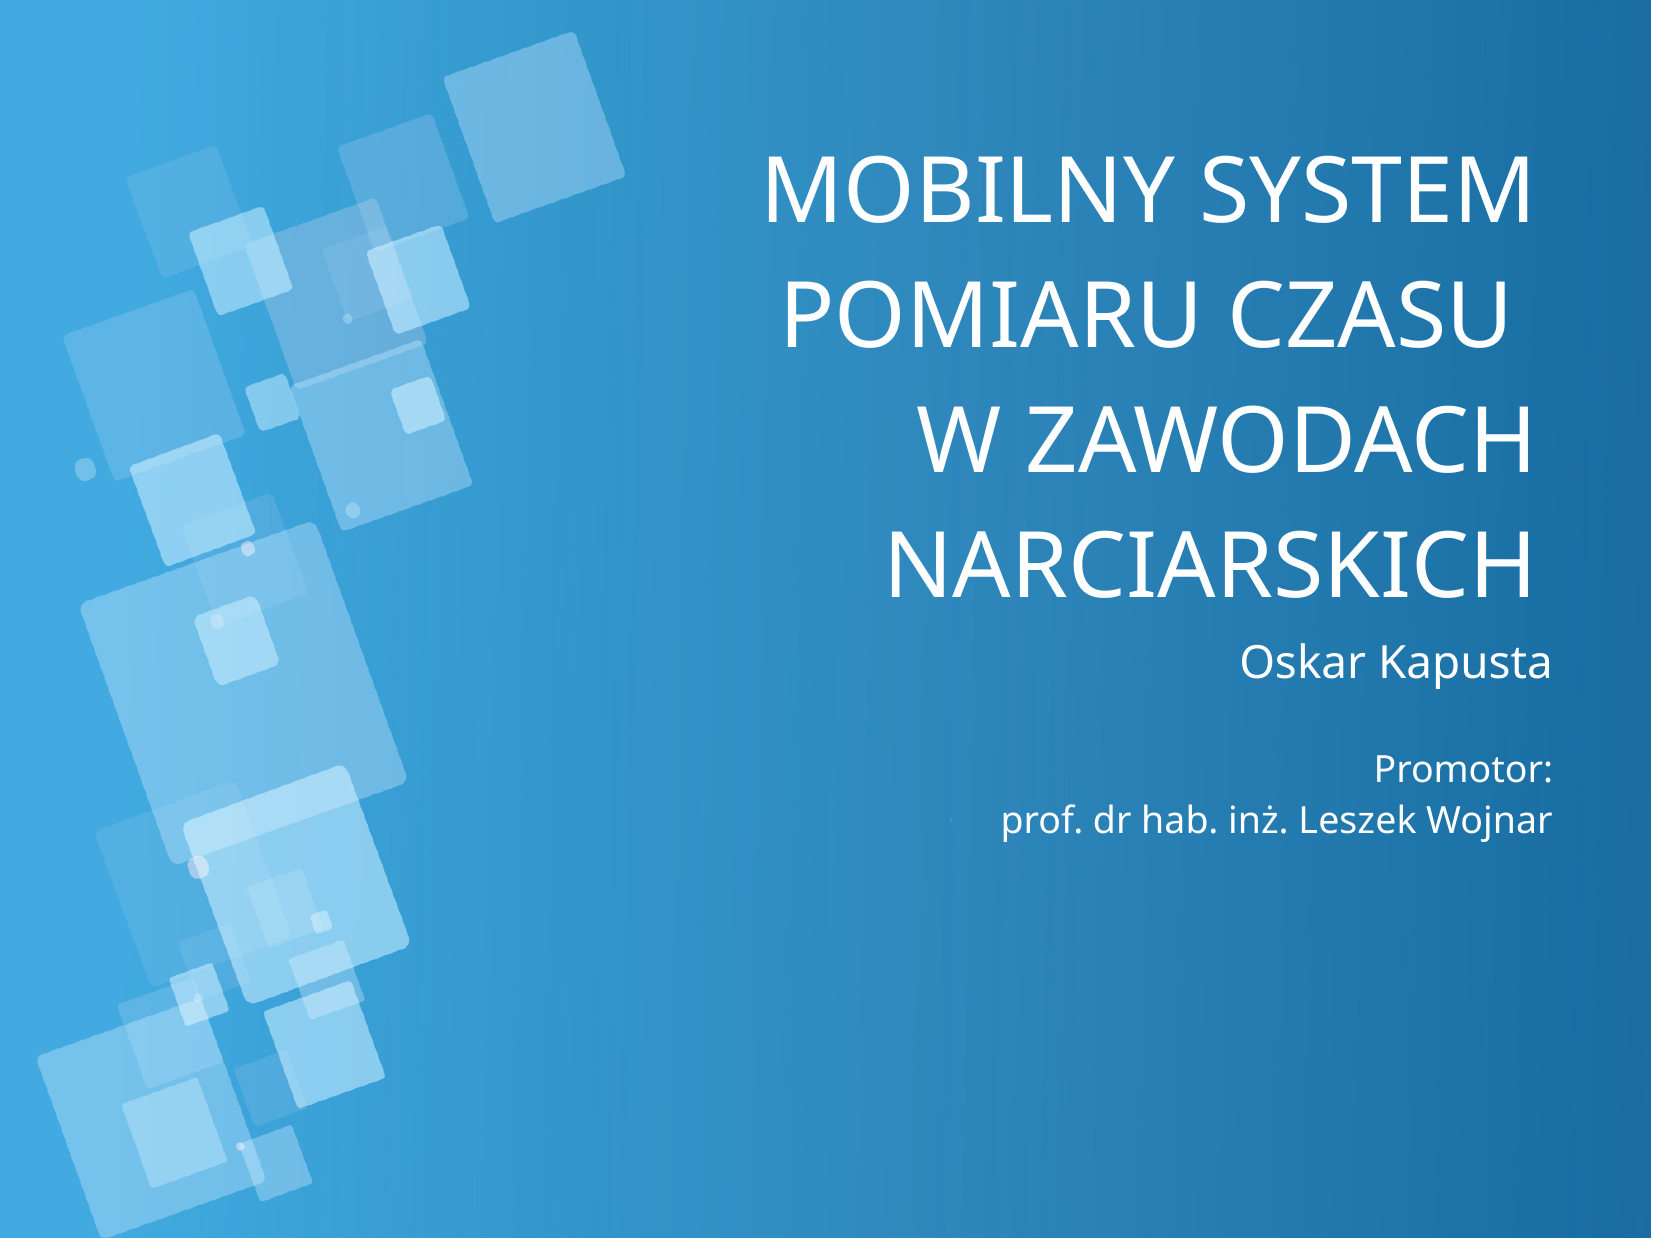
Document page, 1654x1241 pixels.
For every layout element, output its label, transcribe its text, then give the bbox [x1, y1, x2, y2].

picture [0, 0, 1651, 1238]
title MOBILNY SYSTEM POMIARU CZASU W ZAWODACH NARCIARSKICH [611, 150, 1538, 599]
subtitle Oskar Kapusta Promotor: prof. dr hab. inż. Leszek Wojnar [862, 640, 1554, 834]
